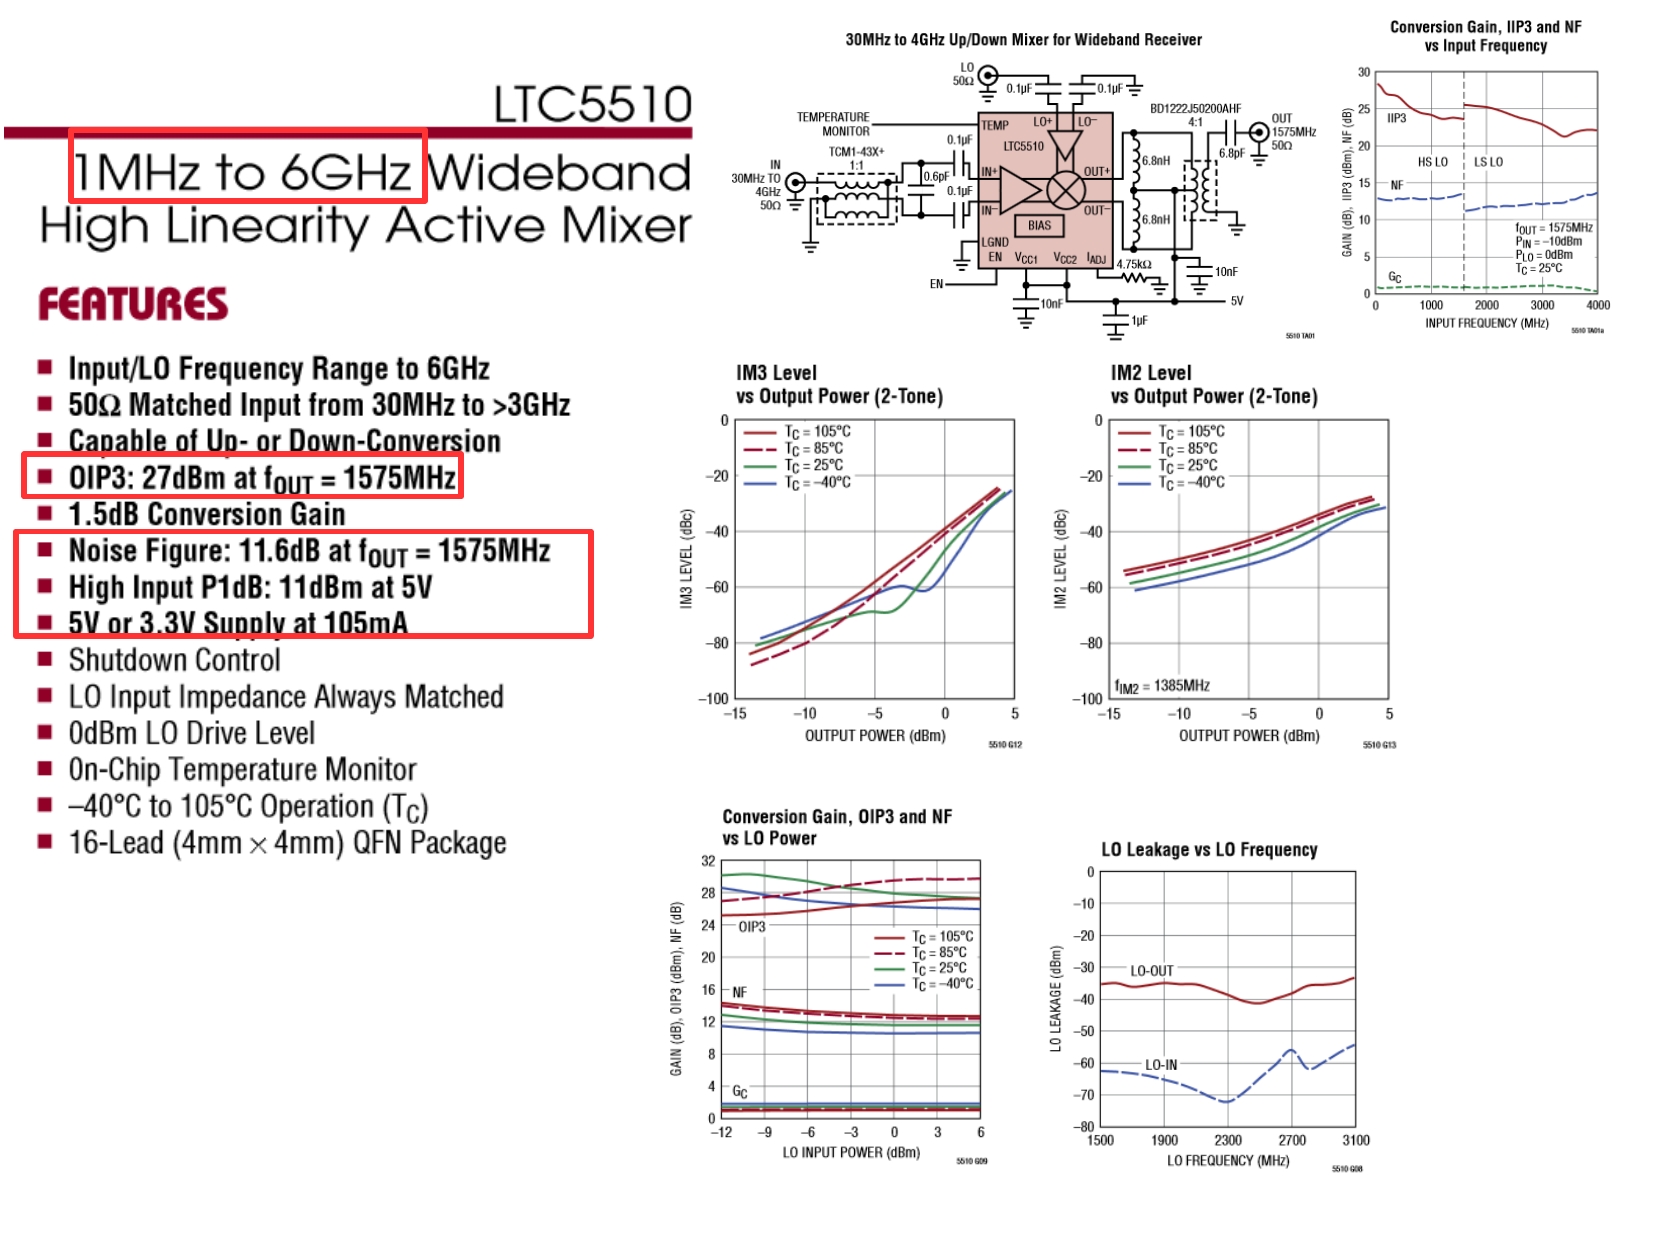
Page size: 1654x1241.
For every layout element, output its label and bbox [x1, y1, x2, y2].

picture [3, 8, 1630, 875]
picture [655, 789, 993, 1182]
picture [1036, 814, 1382, 1184]
